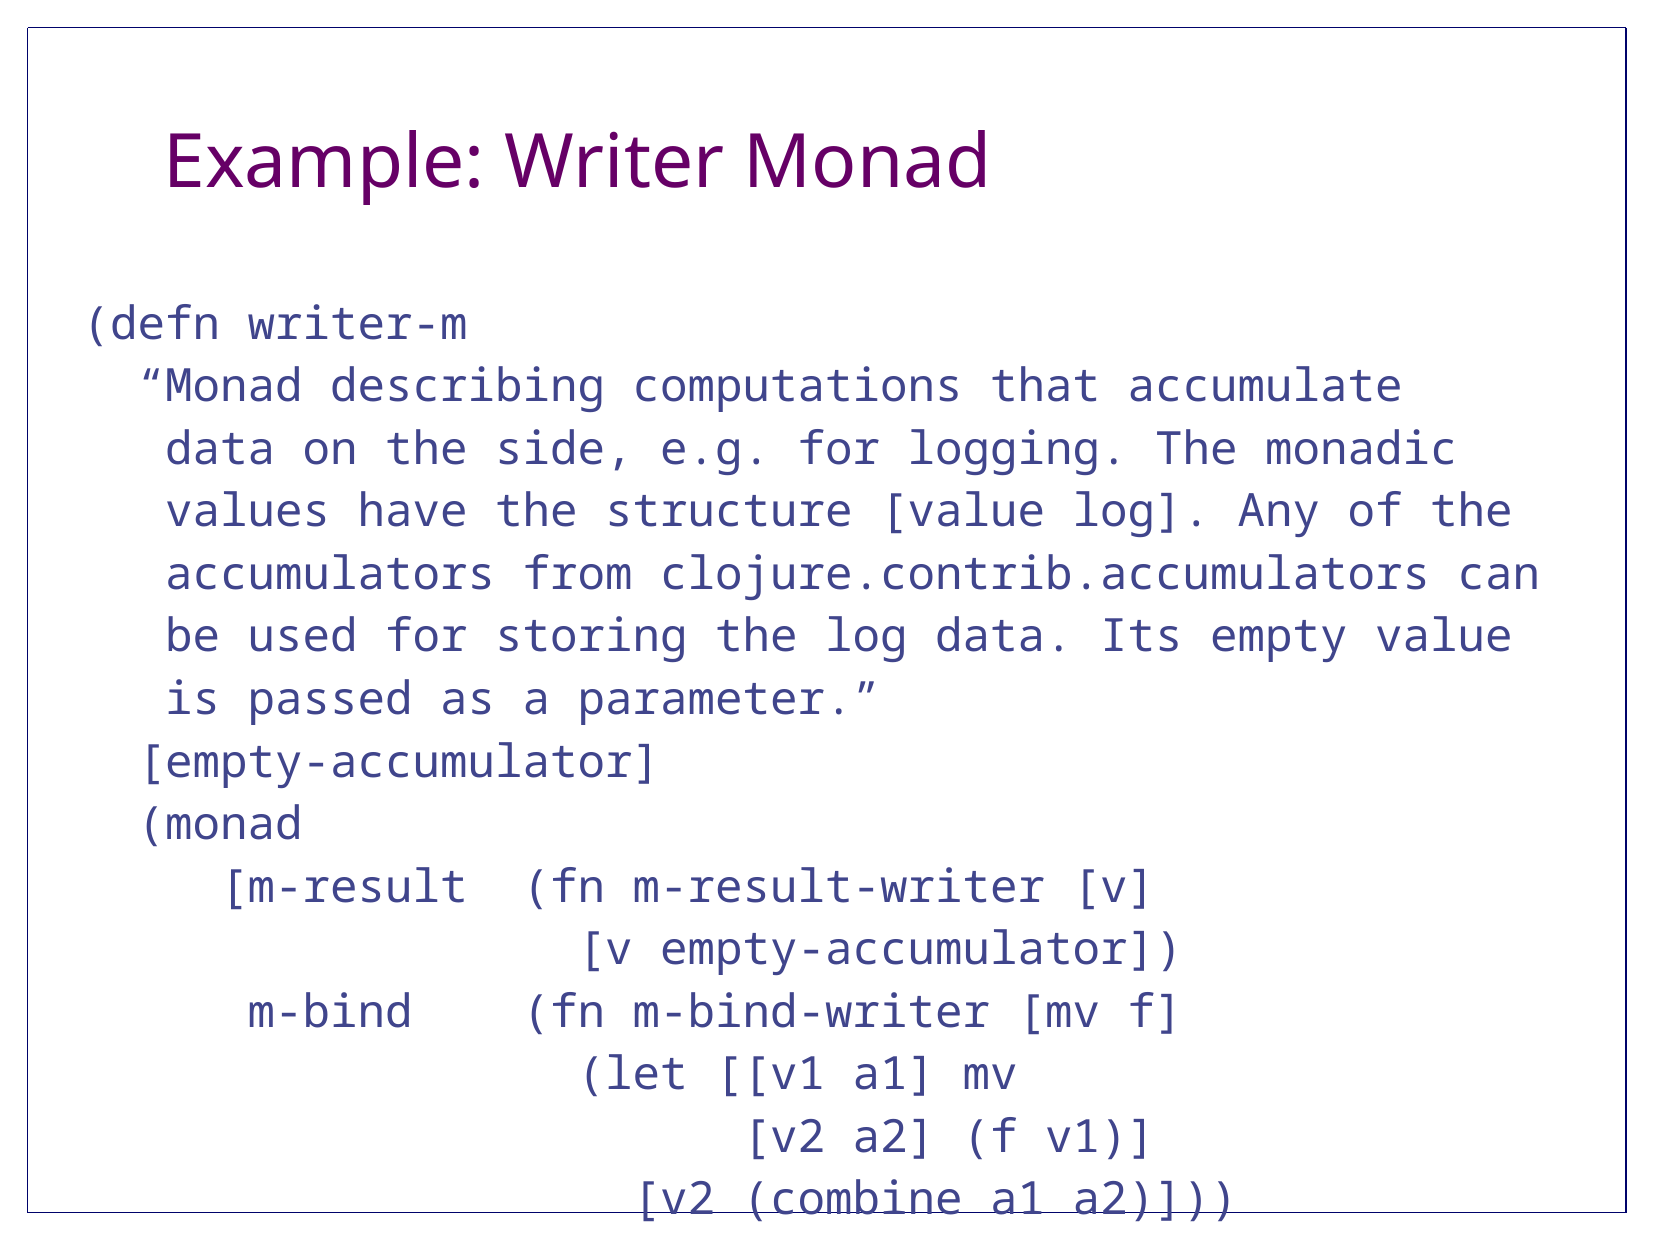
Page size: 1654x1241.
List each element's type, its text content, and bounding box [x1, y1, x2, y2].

list (defn writer-m “Monad describing computations that accumulate data on the side, e.g. for logging. The monadic values have the structure [value log]. Any of the accumulators from clojure.contrib.accumulators can be used for storing the log data. Its empty value is passed as a parameter.” [empty-accumulator] (monad [m-result (fn m-result-writer [v] [v empty-accumulator]) m-bind (fn m-bind-writer [mv f] (let [[v1 a1] mv [v2 a2] (f v1)] [v2 (combine a1 a2)])) ])) [82, 290, 1571, 1143]
title Example: Writer Monad [163, 54, 1528, 262]
text_box [0, 255, 389, 416]
